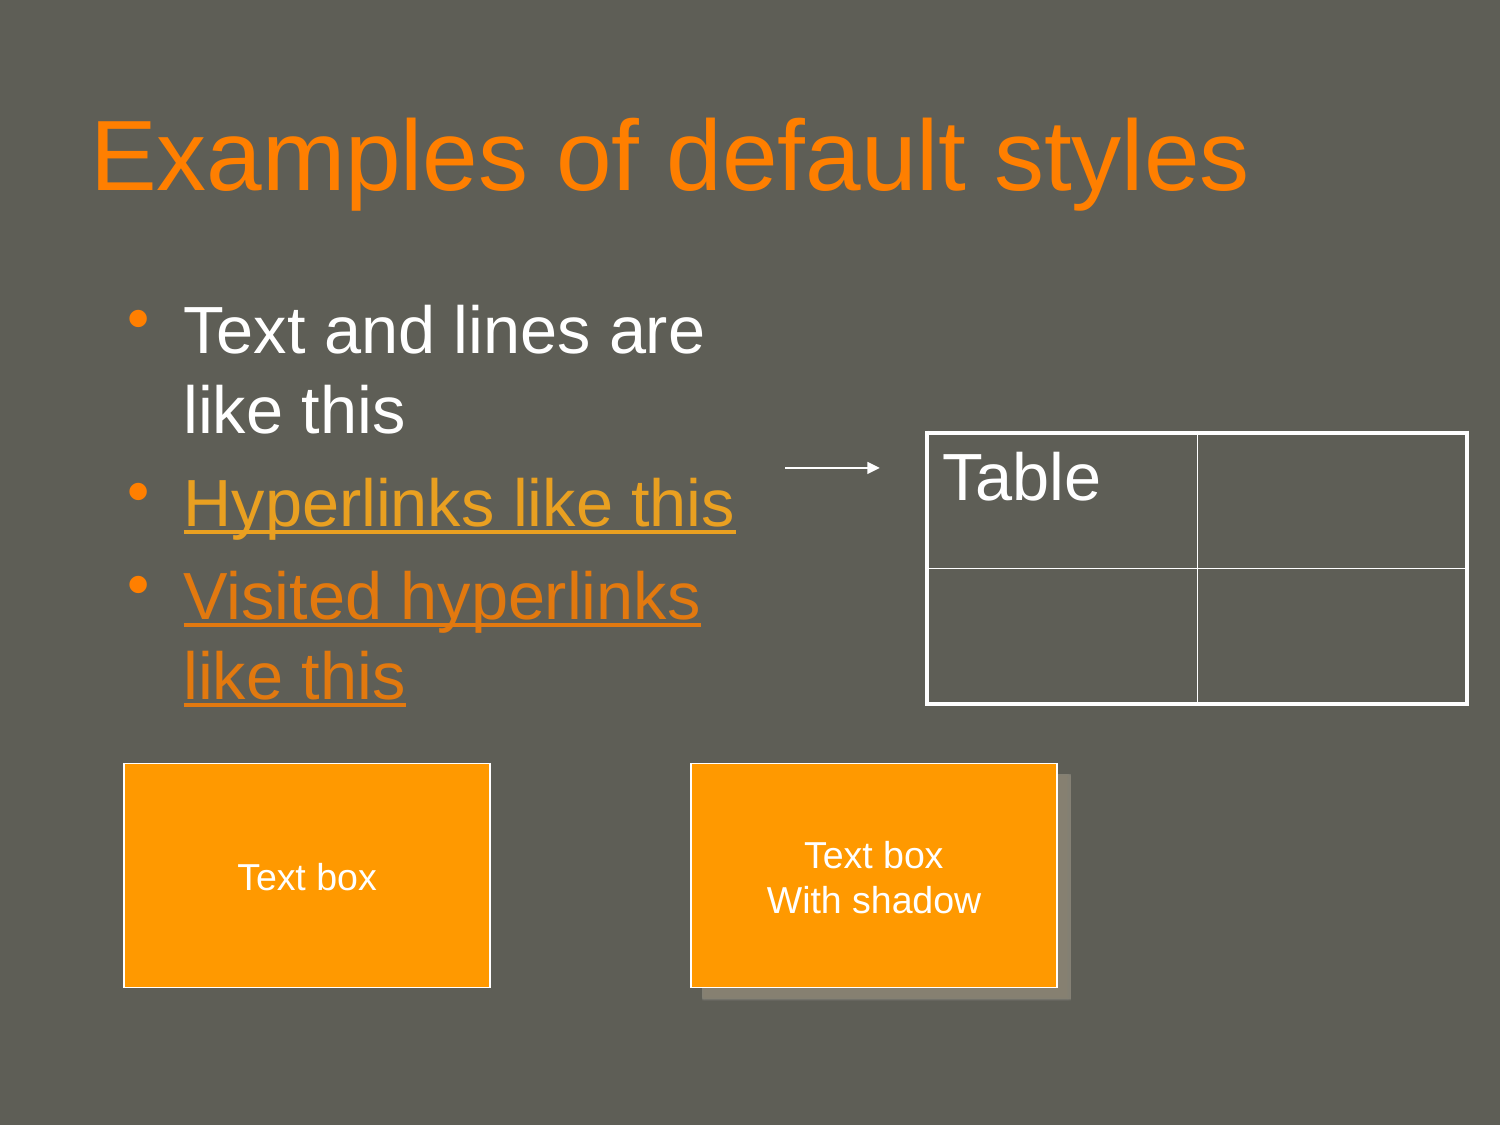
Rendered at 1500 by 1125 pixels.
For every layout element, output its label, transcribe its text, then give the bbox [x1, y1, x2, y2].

list Text and lines are like this Hyperlinks like this Visited hyperlinks like this [112, 278, 757, 1005]
table_header [1198, 435, 1465, 568]
text_box Text box With shadow [690, 763, 1057, 988]
table_header Table [929, 435, 1197, 568]
table_cell [1198, 569, 1465, 702]
text_box Text box [123, 763, 490, 988]
title Examples of default styles [75, 45, 1425, 256]
table_cell [929, 569, 1197, 702]
